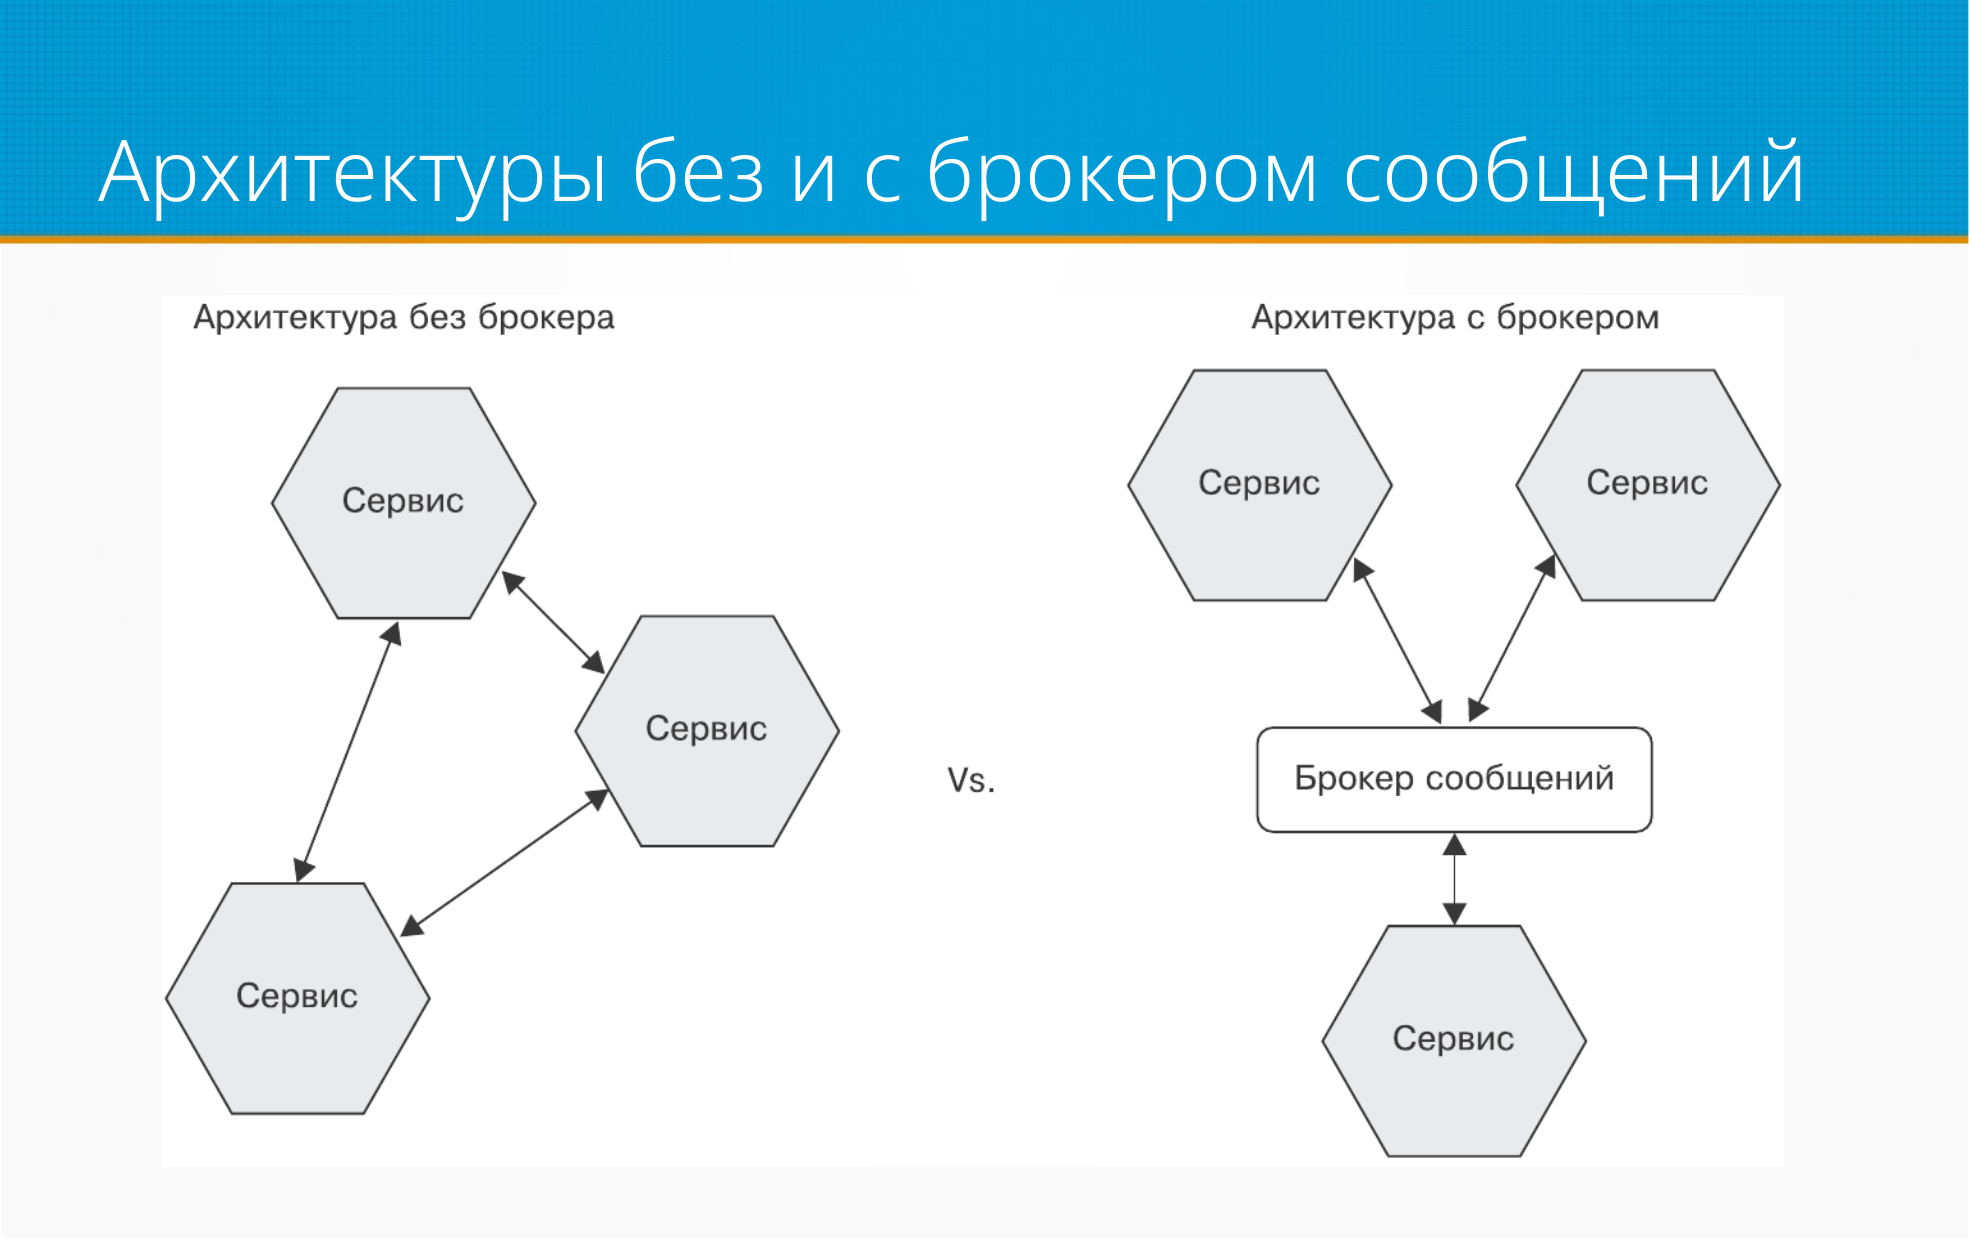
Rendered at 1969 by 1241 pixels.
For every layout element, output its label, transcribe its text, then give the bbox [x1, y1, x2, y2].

title Архитектуры без и с брокером сообщений [98, 19, 1870, 227]
picture [0, 233, 1969, 1241]
